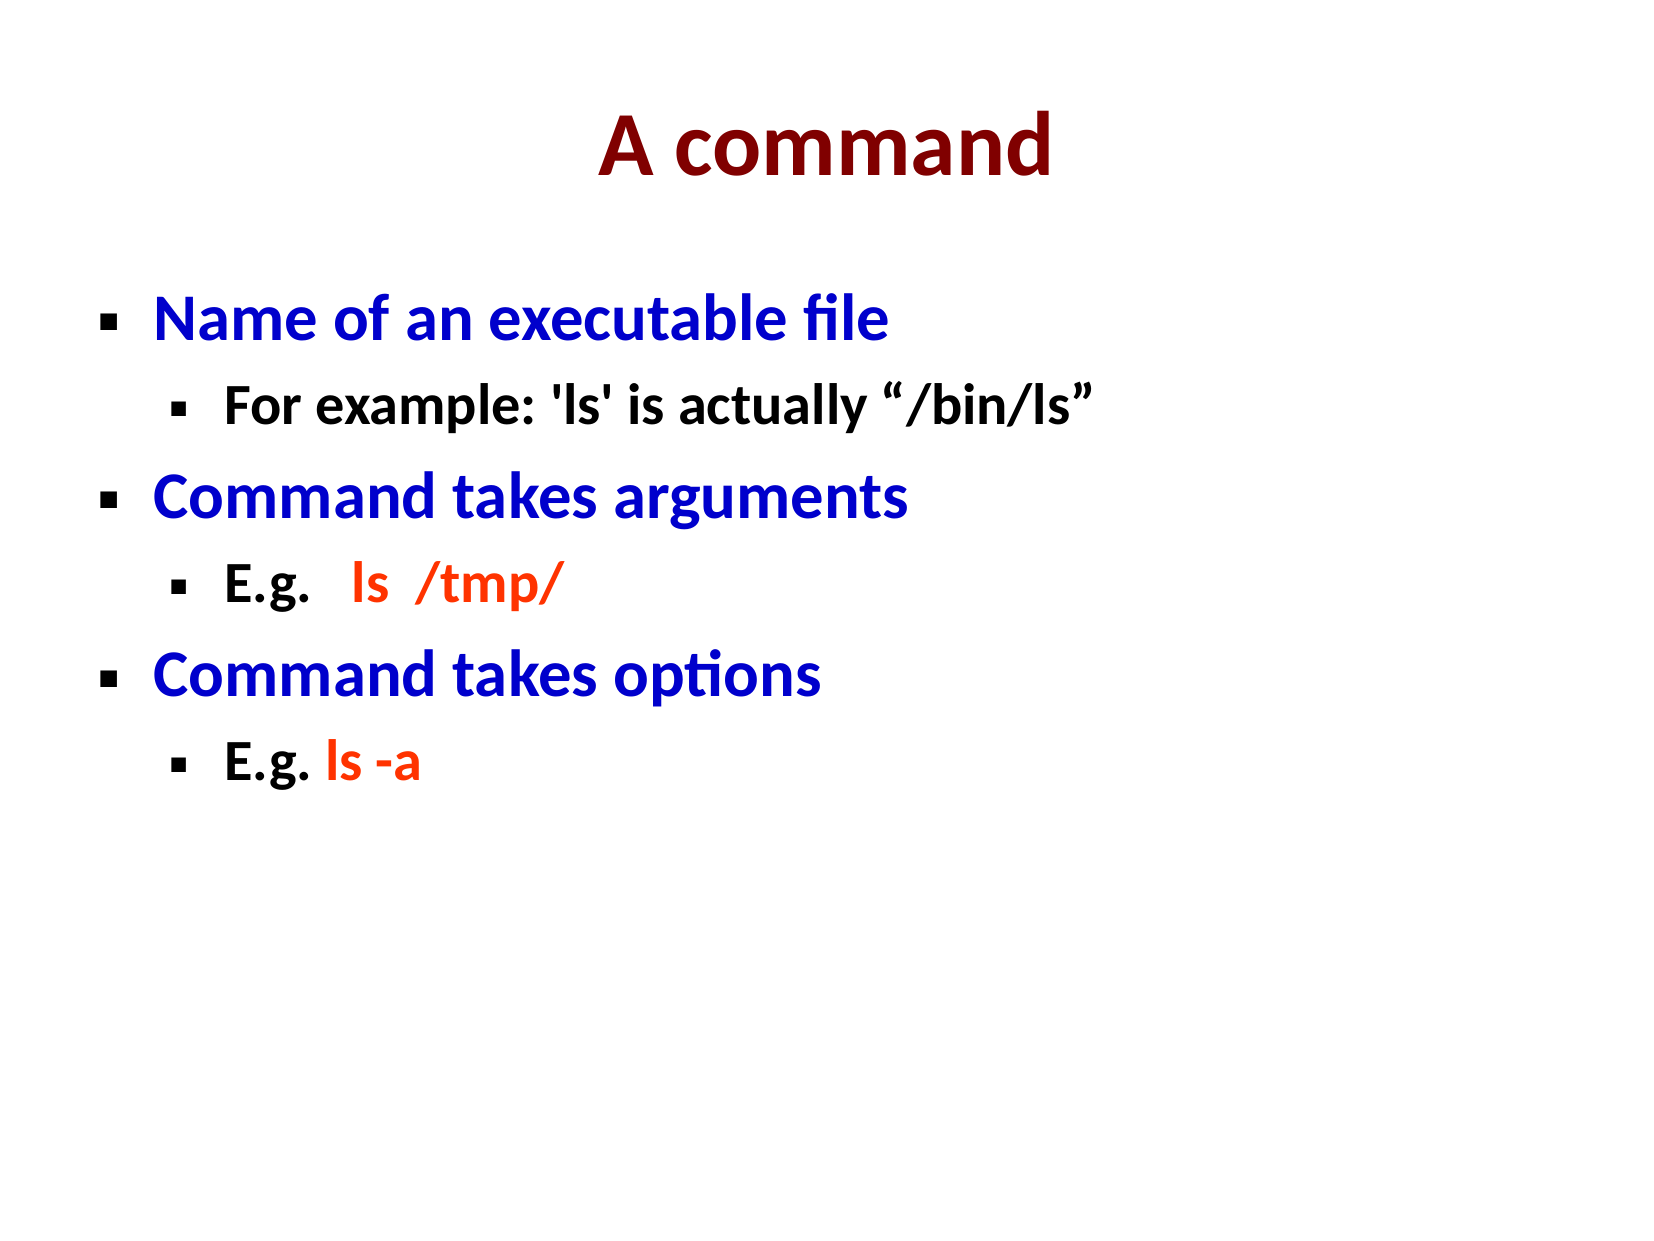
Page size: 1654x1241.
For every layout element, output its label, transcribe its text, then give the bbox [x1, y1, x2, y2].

list Name of an executable file For example: 'ls' is actually “/bin/ls” Command takes arguments E.g. ls /tmp/ Command takes options E.g. ls -a [82, 290, 1571, 1010]
title A command [82, 49, 1571, 257]
